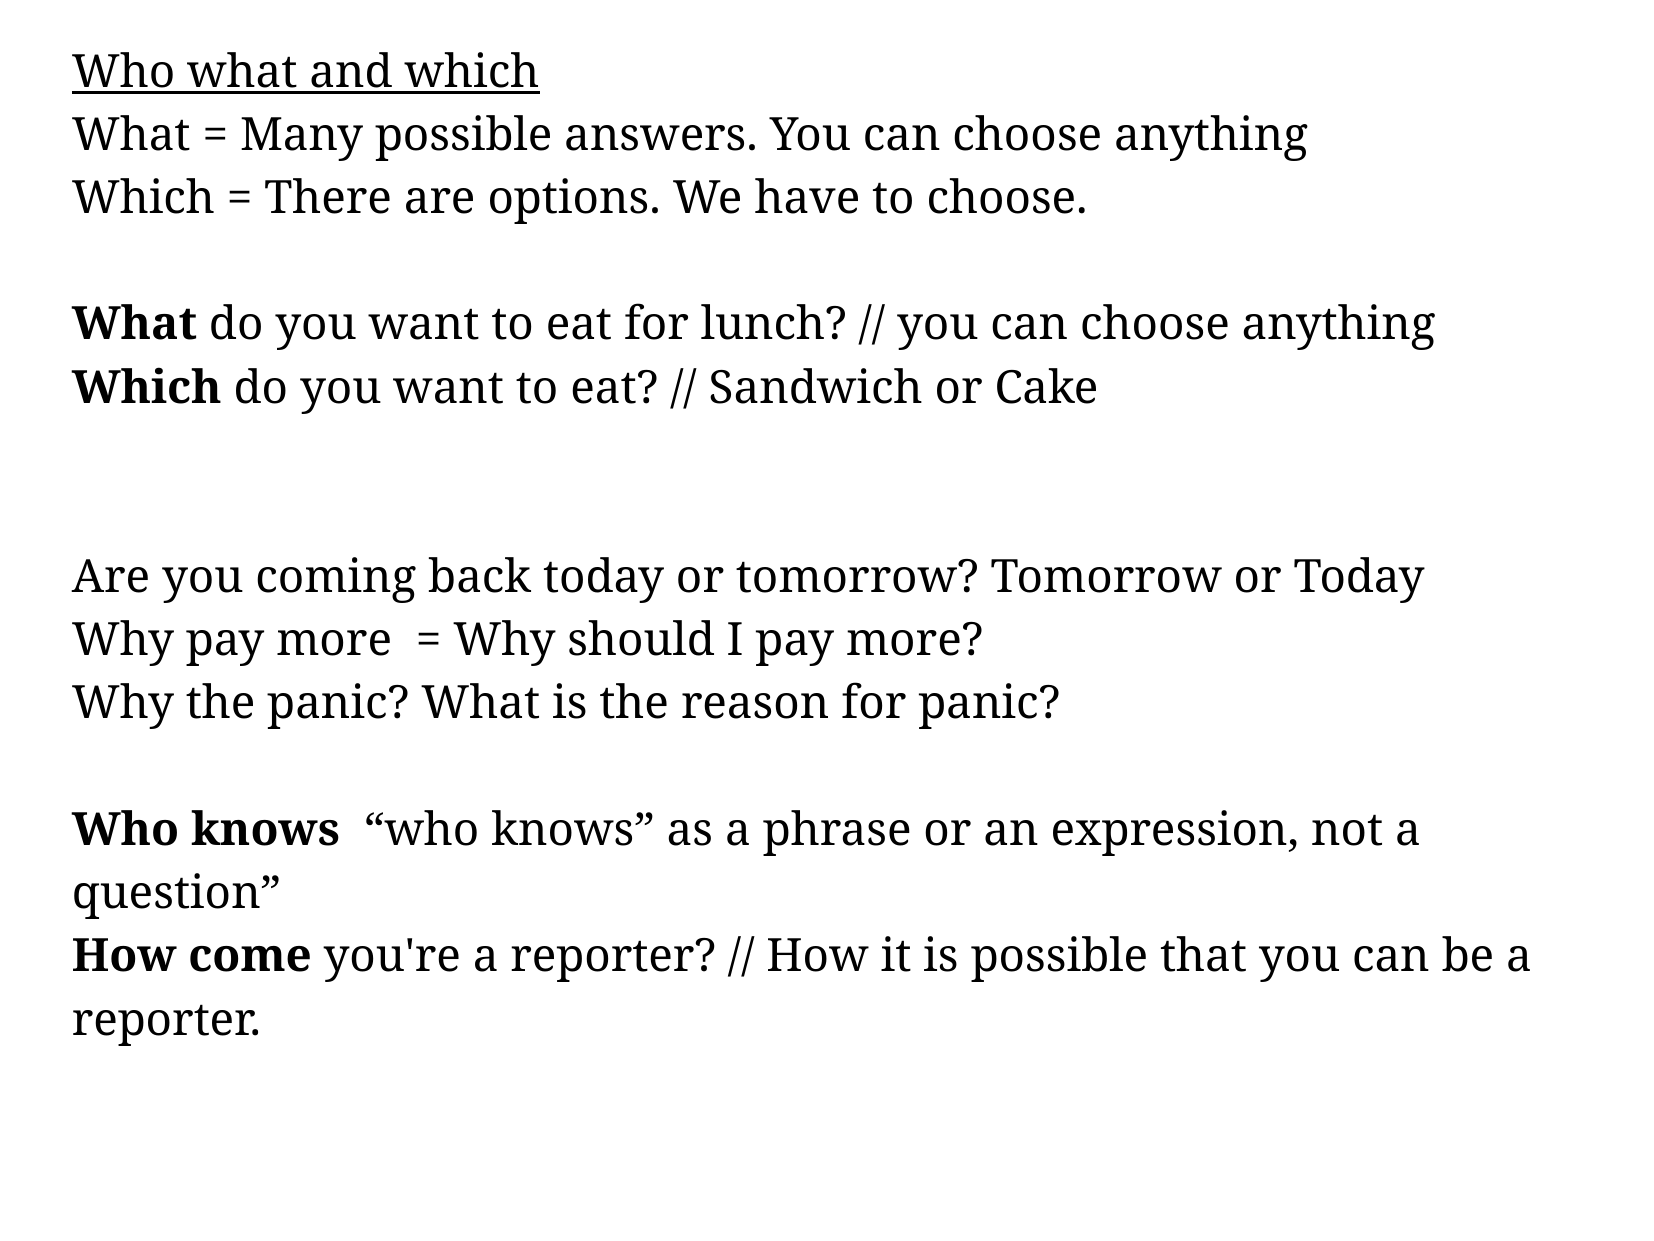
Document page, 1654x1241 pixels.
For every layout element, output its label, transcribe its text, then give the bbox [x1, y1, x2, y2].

text_box Who what and which What = Many possible answers. You can choose anything Which = There are options. We have to choose. What do you want to eat for lunch? // you can choose anything Which do you want to eat? // Sandwich or Cake Are you coming back today or tomorrow? Tomorrow or Today Why pay more = Why should I pay more? Why the panic? What is the reason for panic? Who knows “who knows” as a phrase or an expression, not a question” How come you're a reporter? // How it is possible that you can be a reporter. [71, 31, 1560, 1140]
